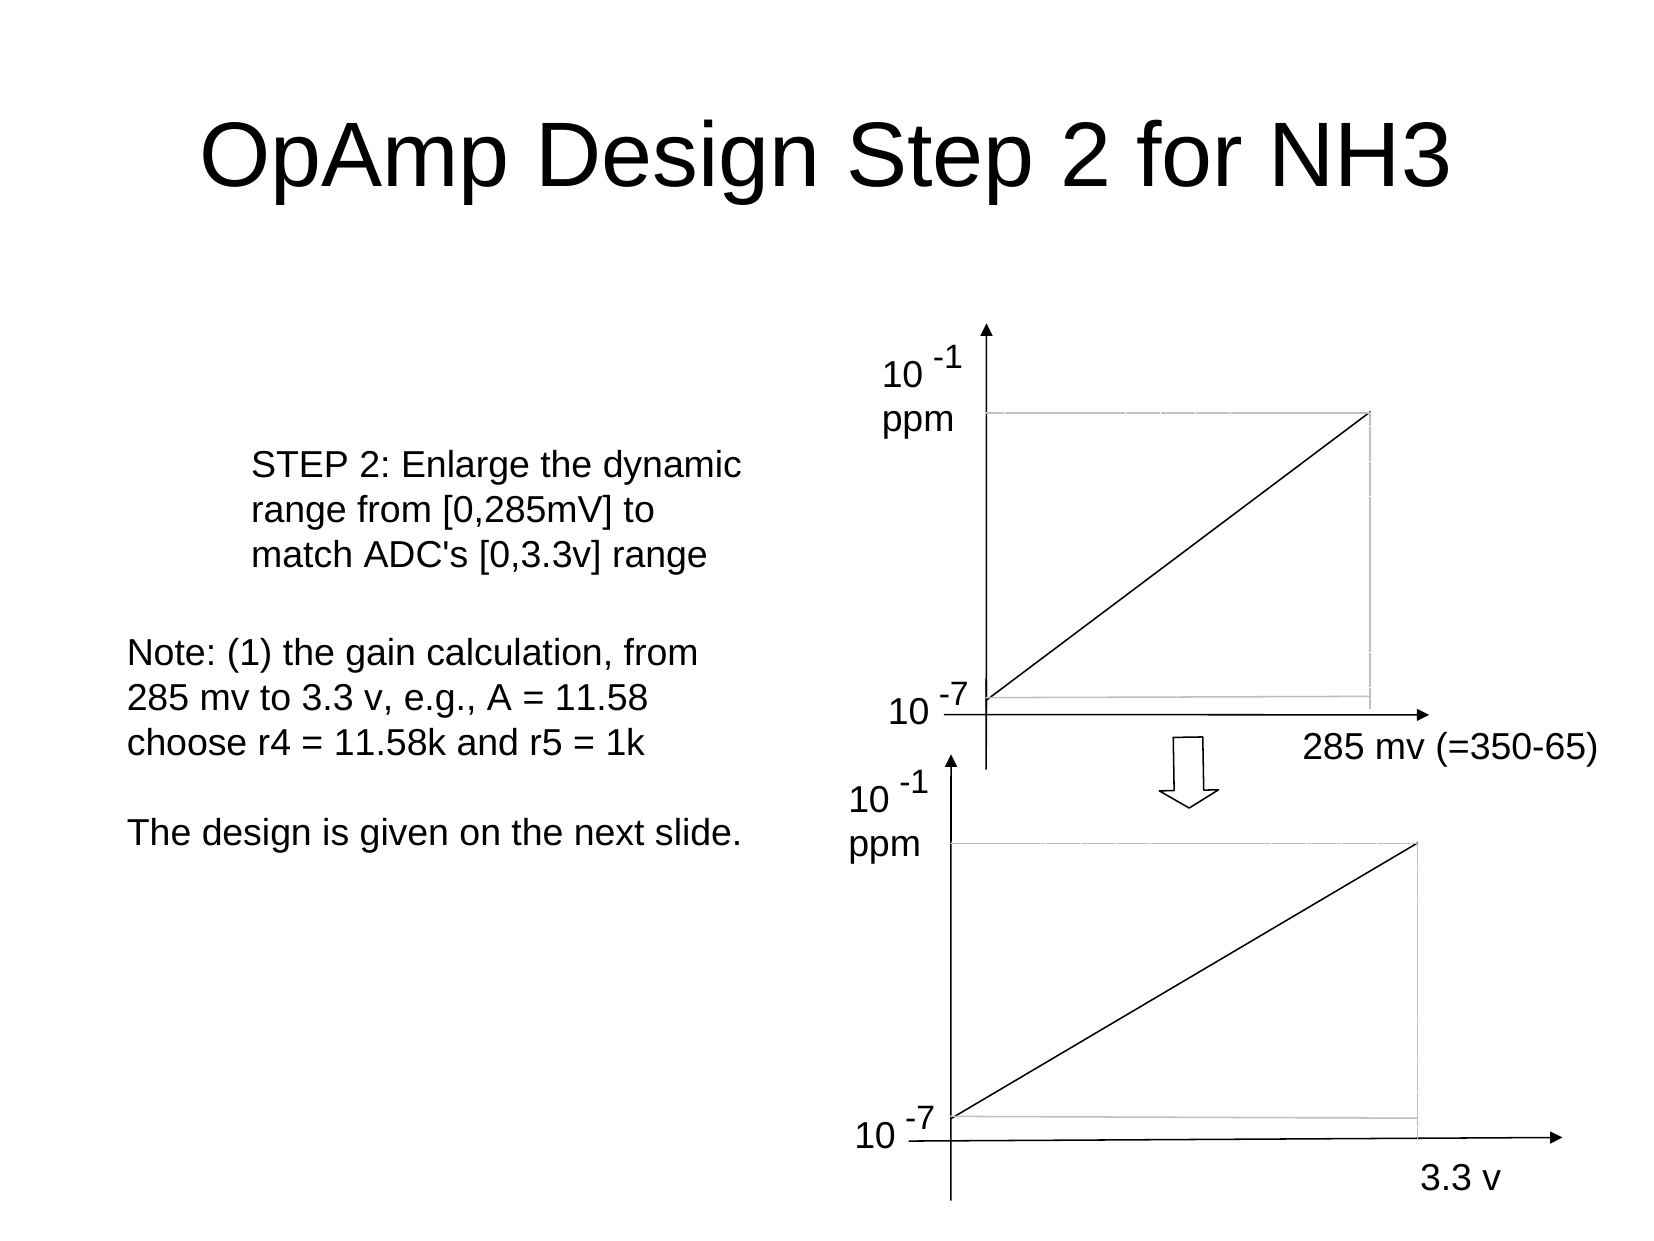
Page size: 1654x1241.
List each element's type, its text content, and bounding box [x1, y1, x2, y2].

title OpAmp Design Step 2 for NH3 [82, 56, 1571, 249]
text_box 10 -7 [839, 1083, 1047, 1143]
text_box 10 -7 [879, 1125, 890, 1143]
text_box 285 mv (=350-65) [1287, 714, 1630, 772]
text_box Note: (1) the gain calculation, from 285 mv to 3.3 v, e.g., A = 11.58 choose r4 = 11.58k and r5 = 1k The design is given on the next slide. [112, 620, 762, 845]
text_box [1159, 736, 1219, 809]
text_box 3.3 v [1405, 1145, 1536, 1203]
text_box 10 -1 [833, 746, 1041, 783]
text_box STEP 2: Enlarge the dynamic range from [0,285mV] to match ADC's [0,3.3v] range [236, 432, 768, 574]
text_box ppm [833, 811, 1041, 868]
text_box 10 -7 [913, 701, 924, 718]
text_box 10 -1 [867, 322, 1075, 358]
text_box ppm [867, 386, 1075, 444]
text_box 10 -7 [873, 658, 1080, 718]
